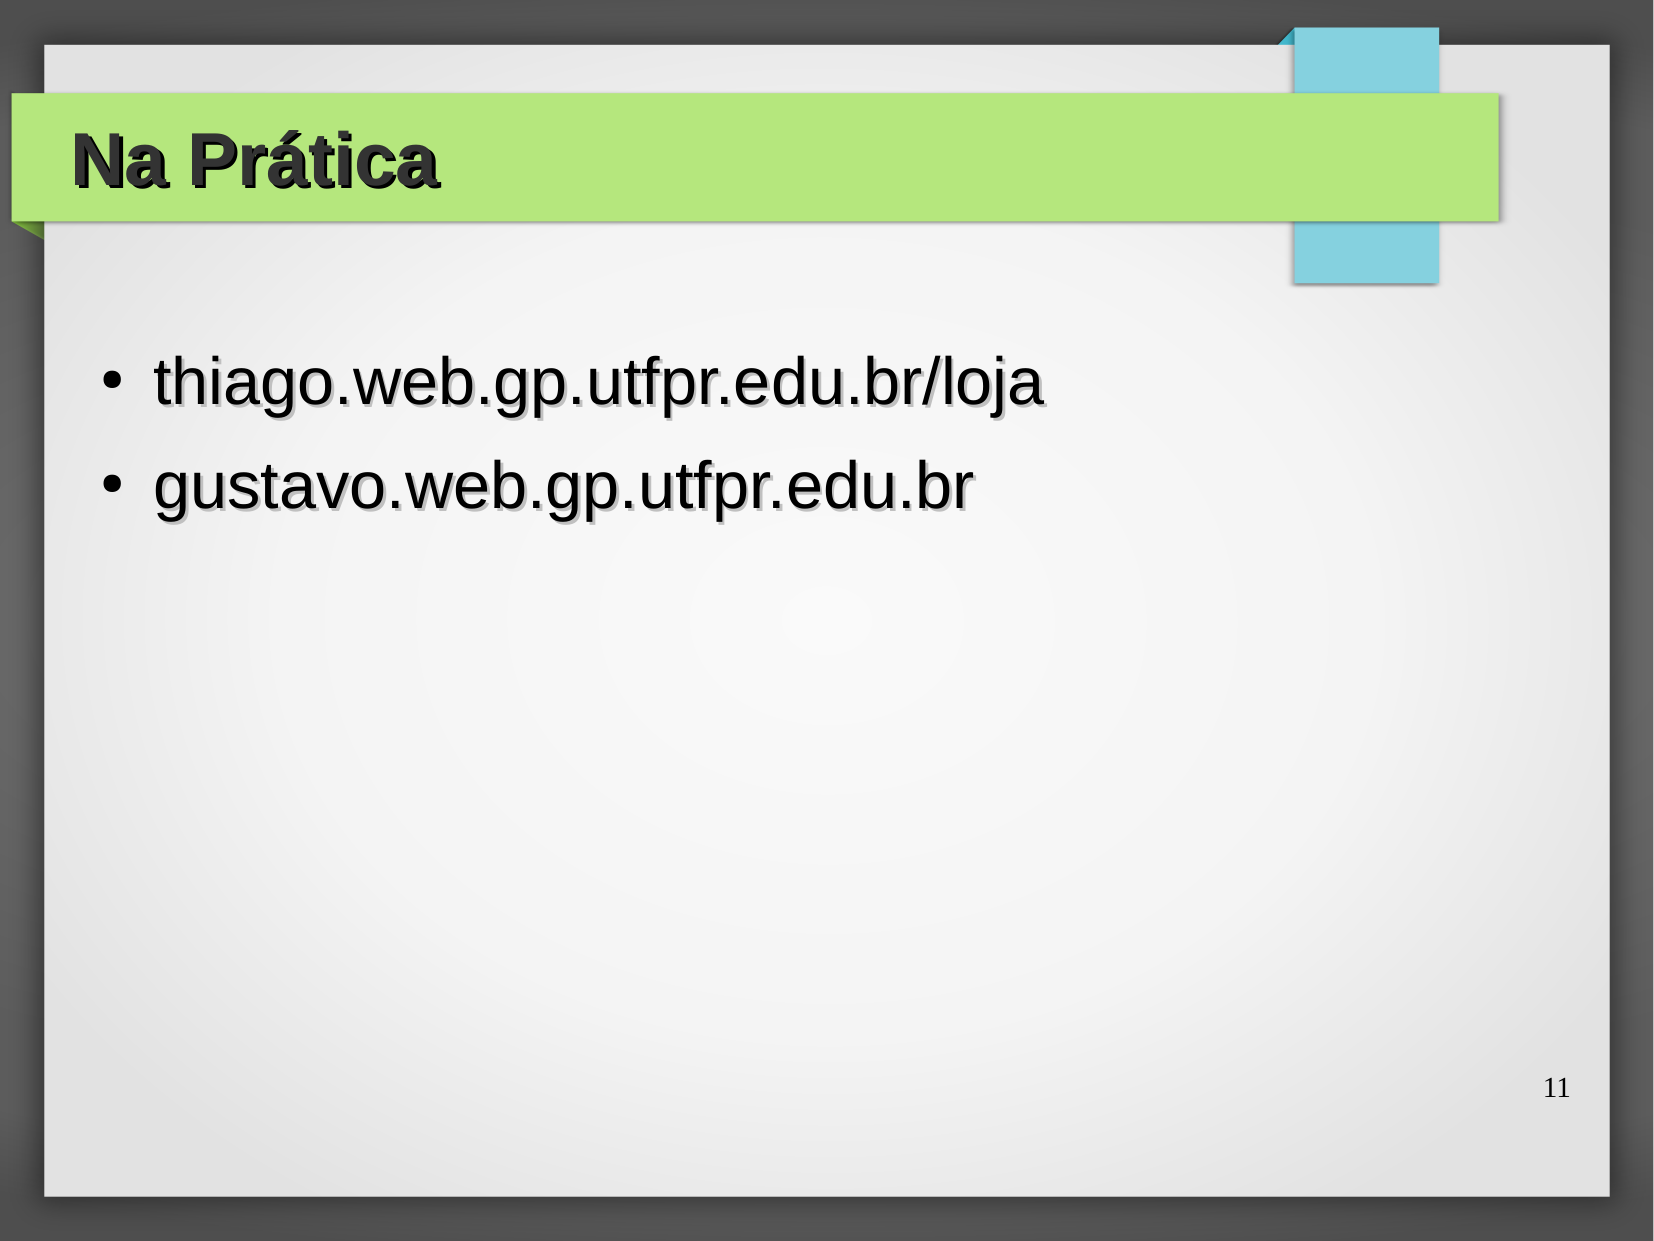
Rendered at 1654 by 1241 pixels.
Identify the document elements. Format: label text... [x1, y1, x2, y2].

list thiago.web.gp.utfpr.edu.br/loja gustavo.web.gp.utfpr.edu.br [82, 343, 1538, 1063]
picture [0, 0, 1654, 1241]
title Na Prática [70, 106, 1229, 213]
